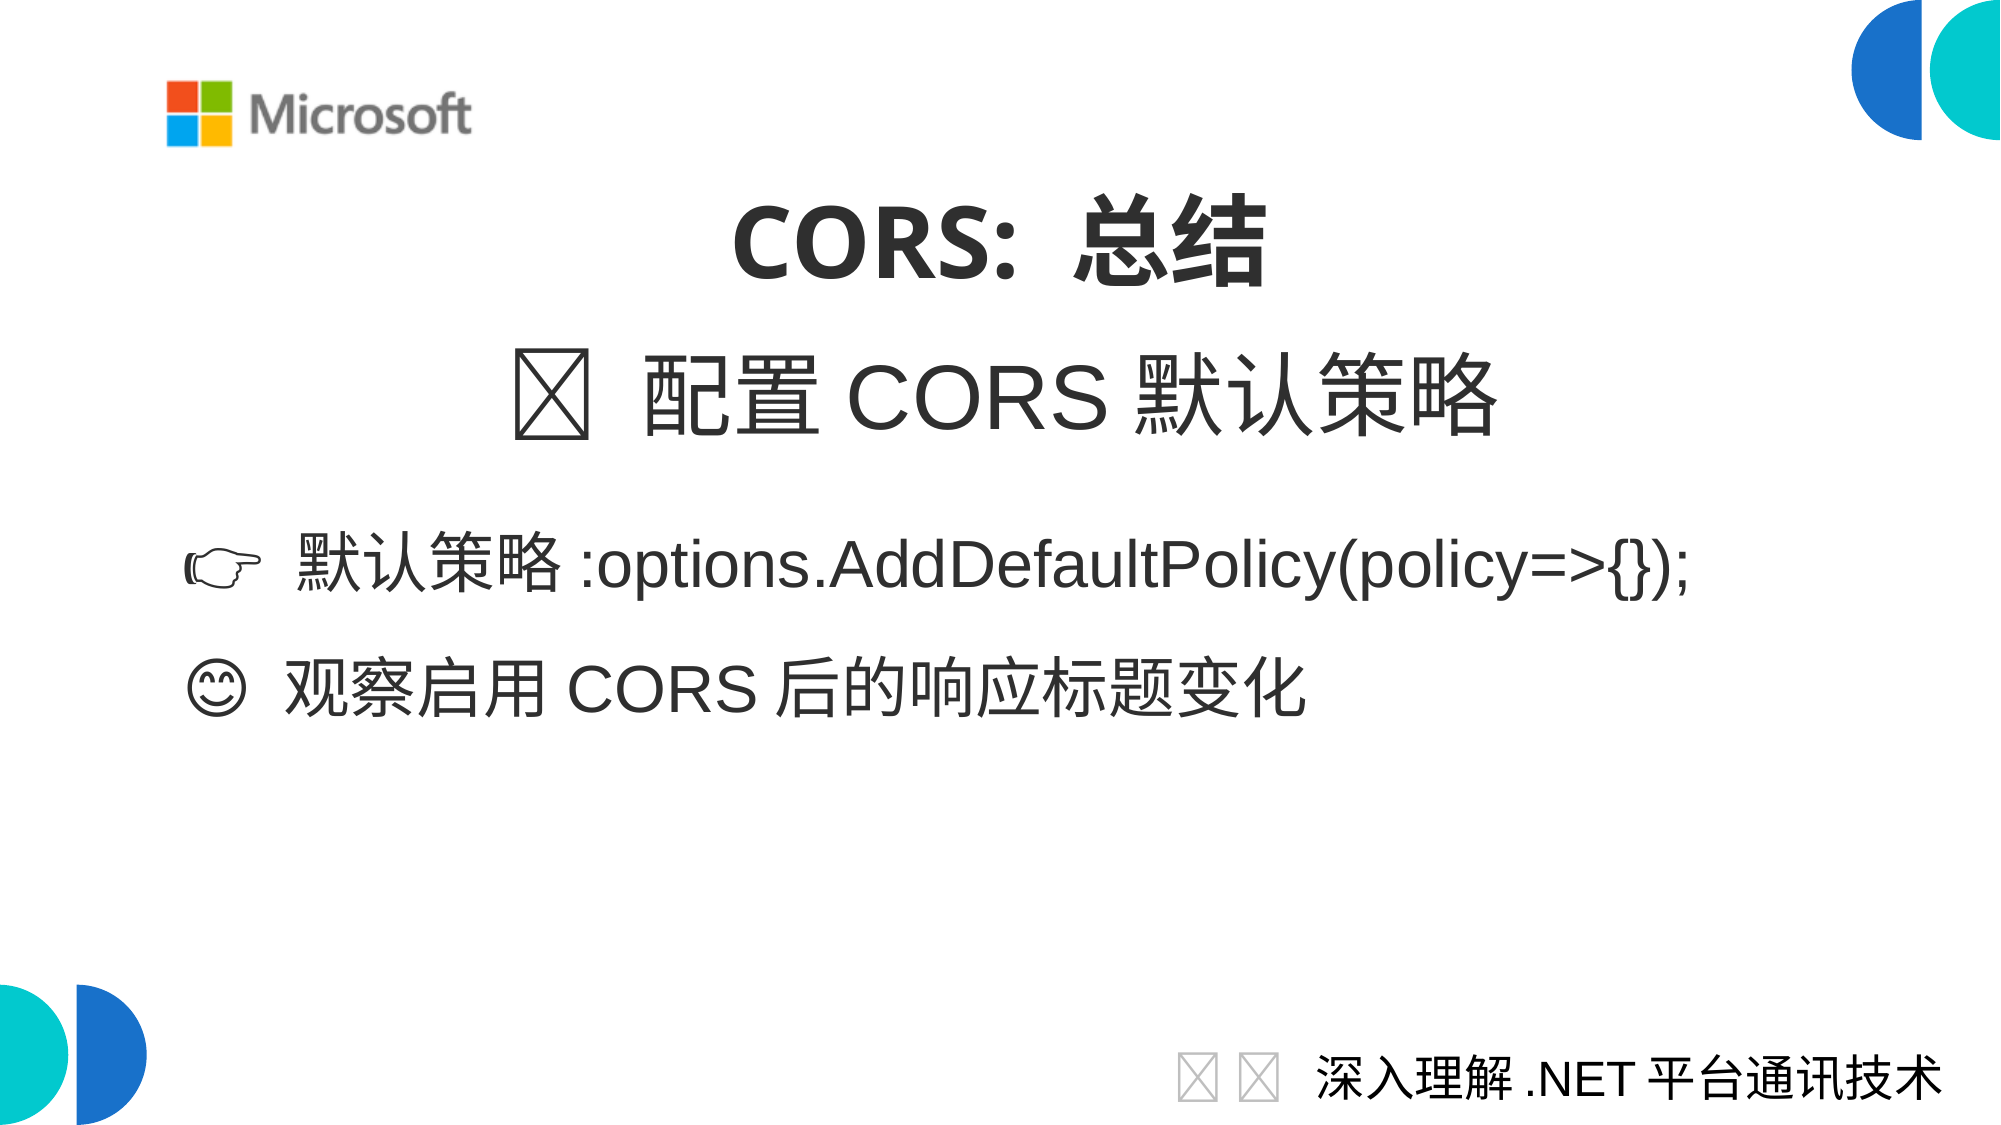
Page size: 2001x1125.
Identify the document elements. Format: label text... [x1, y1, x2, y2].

picture [85, 41, 552, 189]
text_box 👉 默认策略:options.AddDefaultPolicy(policy=>{}); 😊 观察启用CORS后的响应标题变化 [168, 513, 1886, 668]
text_box 🚀 配置CORS默认策略 [144, 331, 1862, 486]
text_box [1702, 6, 2001, 160]
title CORS: 总结 [138, 145, 1862, 332]
subtitle 🚀 🚀 深入理解.NET平台通讯技术 [1173, 1046, 1952, 1107]
